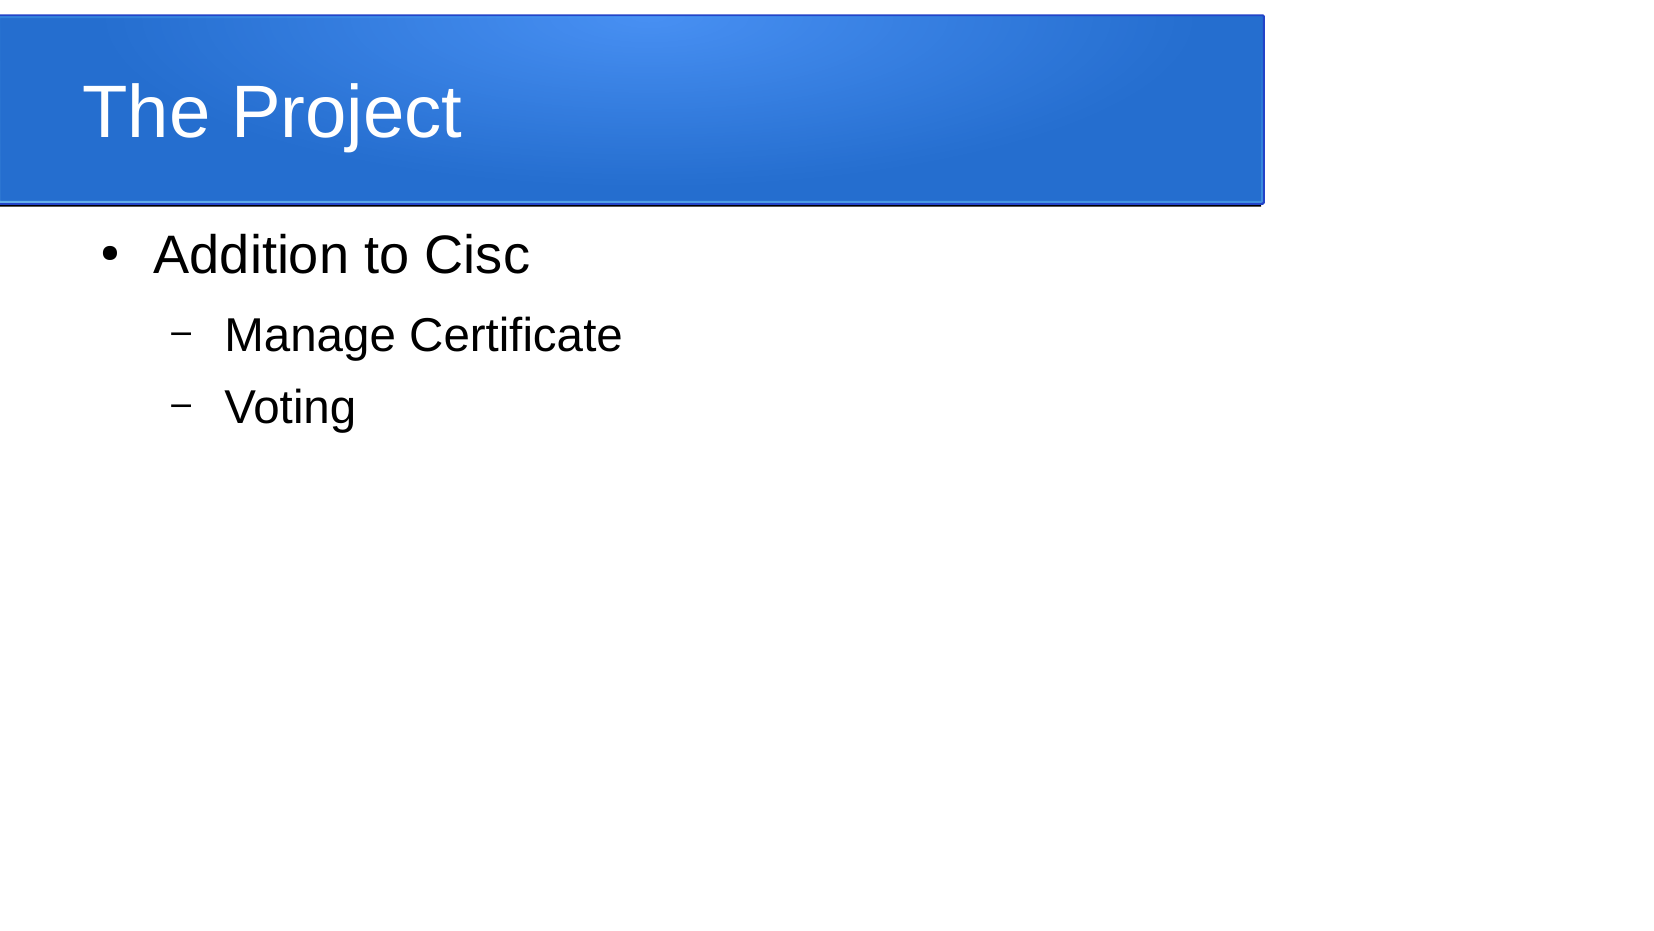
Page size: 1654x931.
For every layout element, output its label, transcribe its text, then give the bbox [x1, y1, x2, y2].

list Addition to Cisc Manage Certificate Voting [82, 224, 1571, 764]
title The Project [82, 35, 1235, 189]
